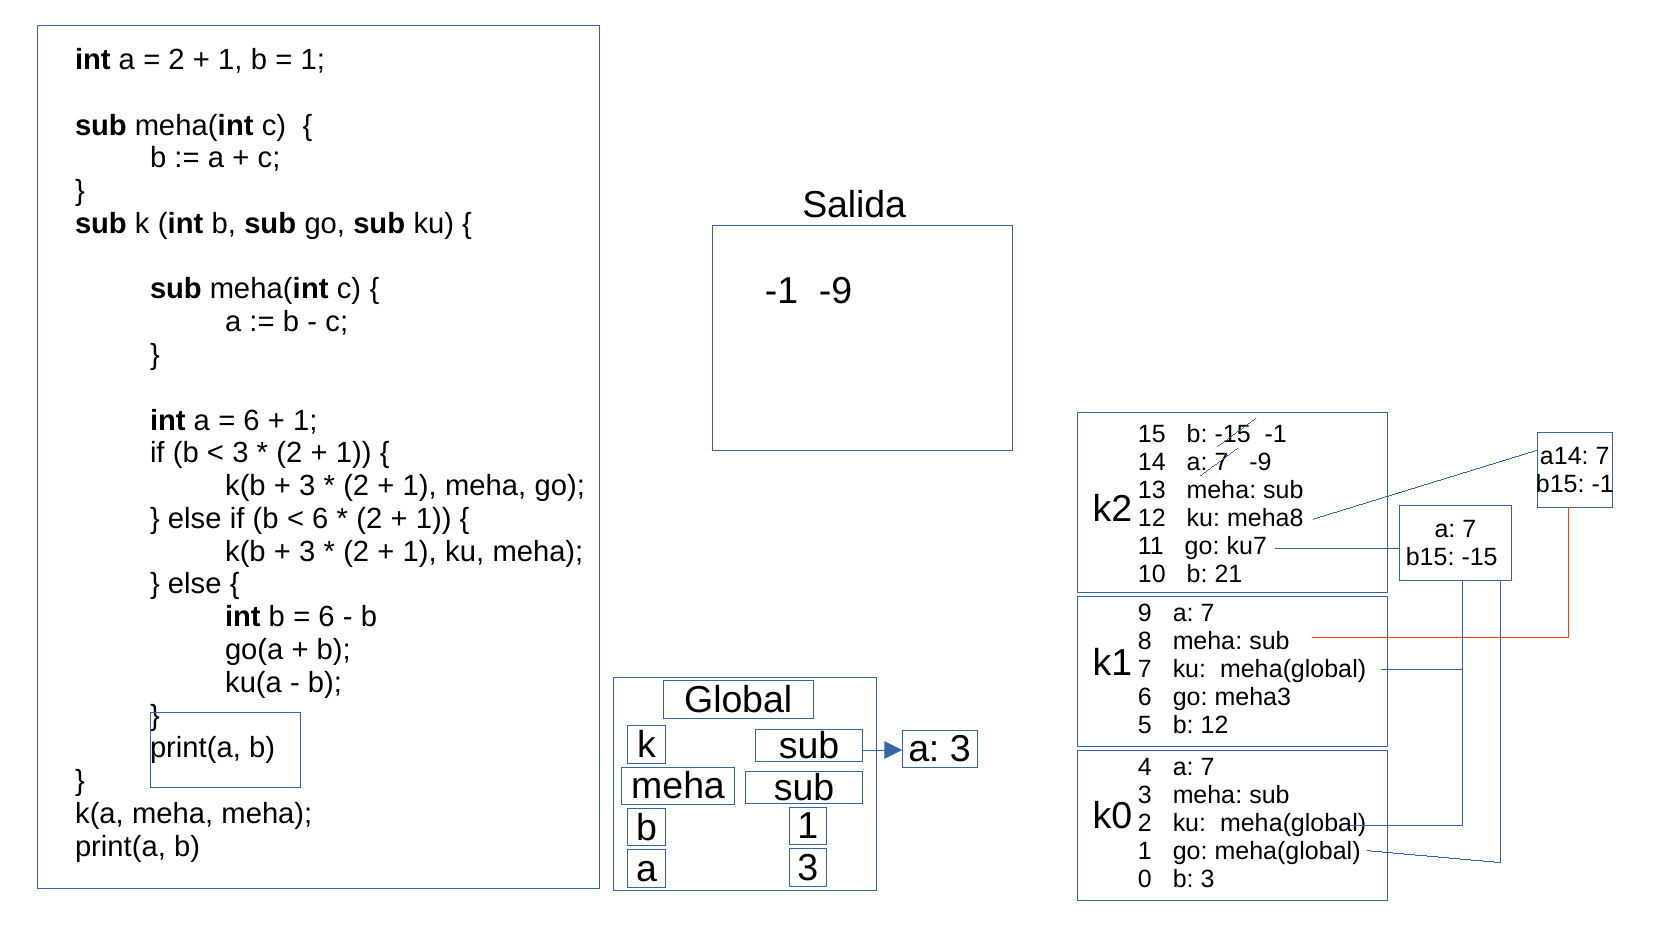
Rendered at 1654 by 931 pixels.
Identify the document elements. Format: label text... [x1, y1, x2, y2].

text_box a: 7 b15: -15 [1399, 505, 1512, 581]
text_box k1 [1077, 634, 1123, 691]
text_box a: 3 [902, 730, 978, 768]
text_box 1 [789, 807, 827, 845]
text_box -1 -9 [750, 262, 868, 320]
text_box Salida [787, 175, 921, 233]
text_box Global [663, 680, 814, 719]
text_box k2 [1077, 480, 1123, 538]
text_box 9 a: 7 8 meha: sub 7 ku: meha(global) 6 go: meha3 5 b: 12 [1123, 593, 1382, 747]
text_box k [627, 725, 666, 764]
subtitle int a = 2 + 1, b = 1; sub meha(int c) { b := a + c; } sub k (int b, sub go, sub ku) { sub meha(int c) { a := b - c; } int a = 6 + 1; if (b < 3 * (2 + 1)) { k(b + 3 * (2 + 1), meha, go); } else if (b < 6 * (2 + 1)) { k(b + 3 * (2 + 1), ku, meha); } else { int b = 6 - b go(a + b); ku(a - b); } print(a, b) } k(a, meha, meha); print(a, b) [75, 43, 638, 863]
text_box sub [755, 729, 863, 762]
text_box a [627, 849, 666, 888]
text_box b [627, 808, 666, 846]
text_box 15 b: -15 -1 14 a: 7 -9 13 meha: sub 12 ku: meha8 11 go: ku7 10 b: 21 [1123, 412, 1319, 596]
text_box 3 [789, 848, 827, 887]
text_box meha [621, 767, 735, 805]
text_box 4 a: 7 3 meha: sub 2 ku: meha(global) 1 go: meha(global) 0 b: 3 [1123, 747, 1382, 901]
text_box k0 [1077, 787, 1123, 845]
text_box a14: 7 b15: -1 [1537, 432, 1613, 508]
text_box sub [745, 771, 863, 804]
